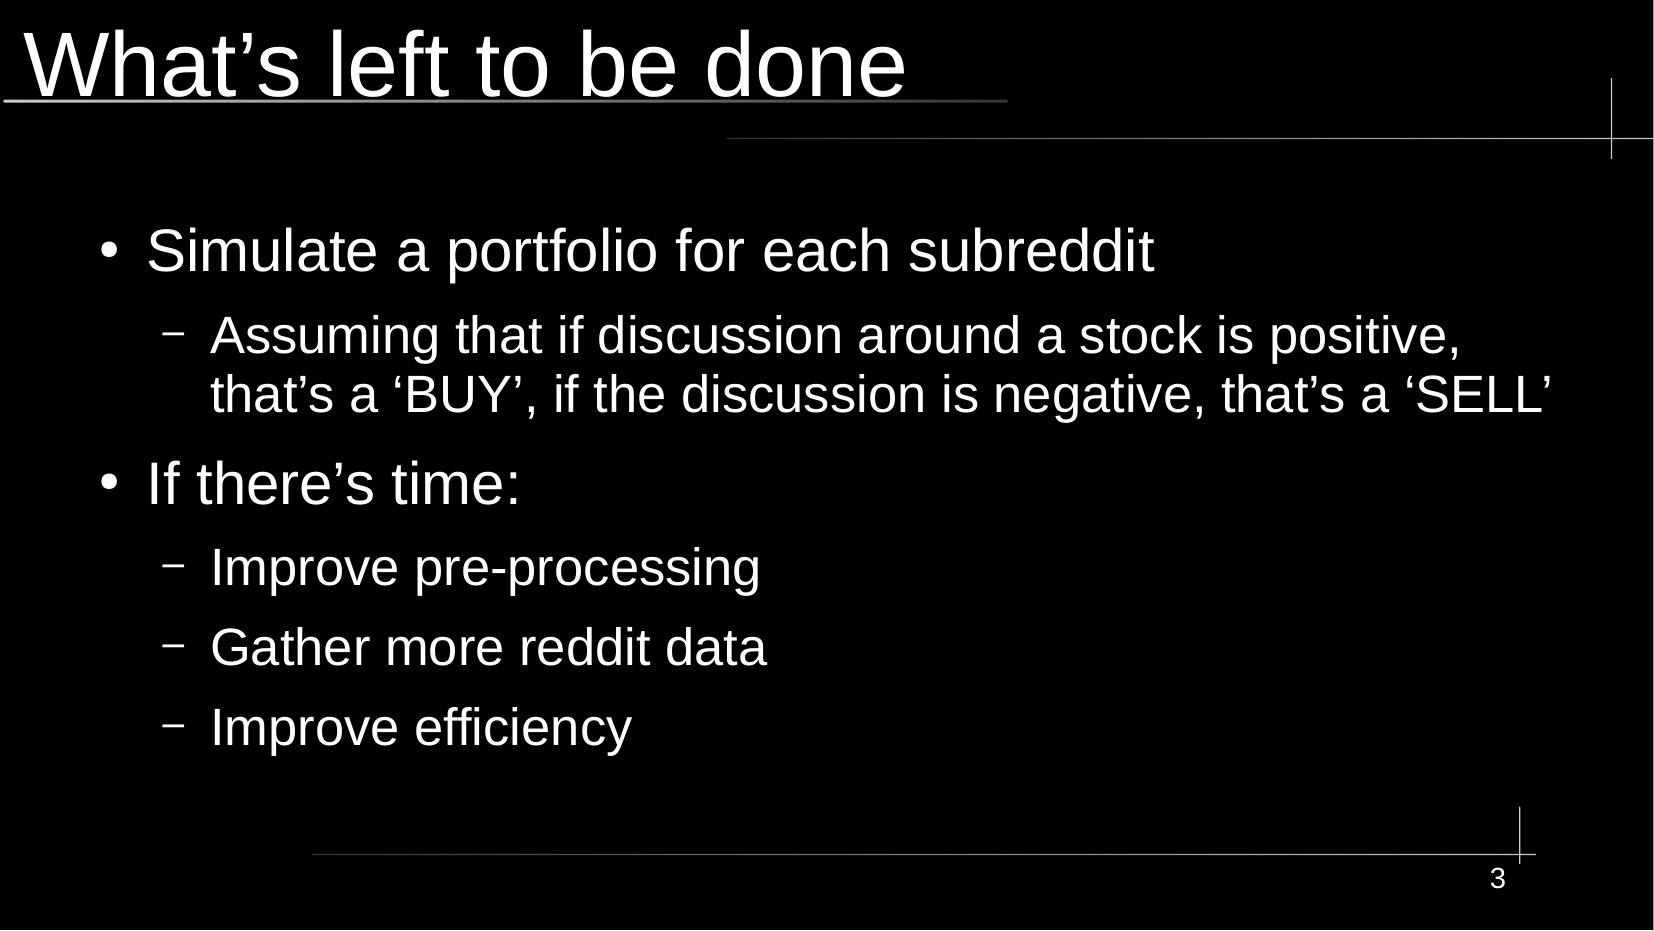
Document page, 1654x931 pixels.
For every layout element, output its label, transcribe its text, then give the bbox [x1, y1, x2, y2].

title What’s left to be done [23, 11, 1589, 119]
list Simulate a portfolio for each subreddit Assuming that if discussion around a stock is positive, that’s a ‘BUY’, if the discussion is negative, that’s a ‘SELL’ If there’s time: Improve pre-processing Gather more reddit data Improve efficiency [82, 217, 1571, 758]
